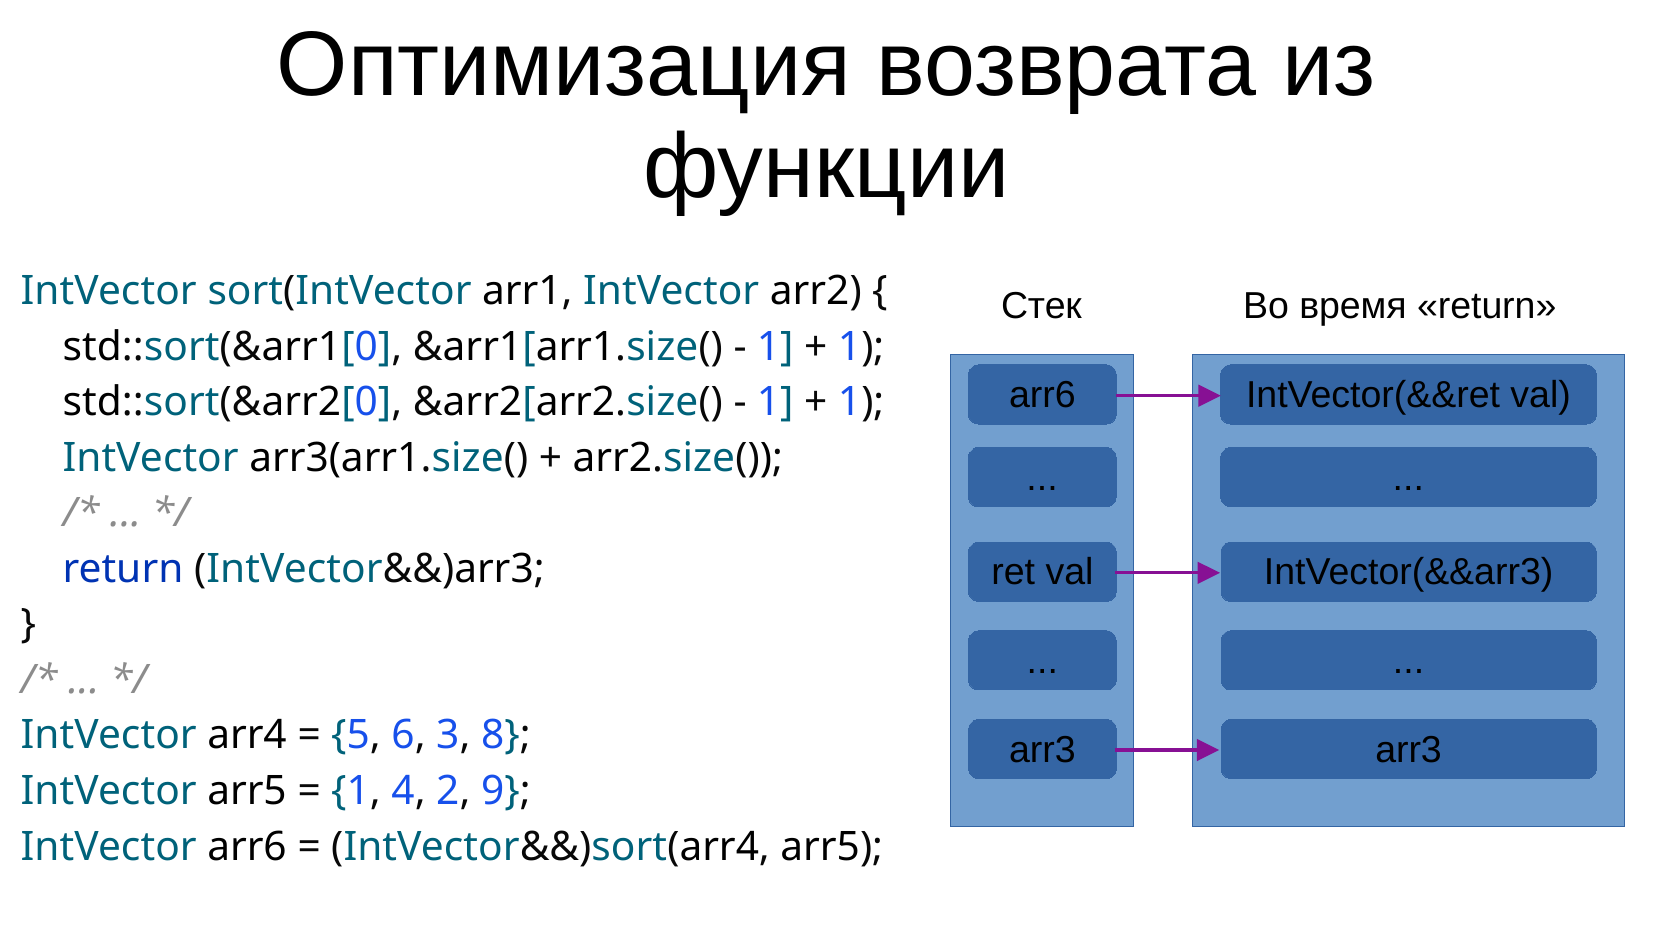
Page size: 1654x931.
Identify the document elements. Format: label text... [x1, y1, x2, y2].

title Оптимизация возврата из функции [82, 12, 1571, 218]
text_box IntVector(&&arr3) [1221, 542, 1597, 602]
text_box IntVector(&&ret val) [1220, 364, 1597, 425]
text_box ... [968, 447, 1117, 507]
text_box Стек [986, 277, 1098, 335]
text_box ... [1220, 447, 1597, 507]
text_box arr3 [968, 719, 1117, 779]
text_box ret val [968, 542, 1117, 602]
text_box [950, 354, 1134, 827]
text_box [1192, 354, 1625, 827]
text_box Во время «return» [1228, 277, 1573, 335]
text_box arr6 [968, 364, 1117, 425]
text_box arr3 [1221, 719, 1597, 779]
text_box ... [968, 630, 1117, 690]
text_box IntVector sort(IntVector arr1, IntVector arr2) { std::sort(&arr1[0], &arr1[arr1.size() - 1] + 1); std::sort(&arr2[0], &arr2[arr2.size() - 1] + 1); IntVector arr3(arr1.size() + arr2.size()); /* ... */ return (IntVector&&)arr3; } /* ... */ IntVector arr4 = {5, 6, 3, 8}; IntVector arr5 = {1, 4, 2, 9}; IntVector arr6 = (IntVector&&)sort(arr4, arr5); [5, 253, 904, 880]
text_box ... [1221, 630, 1597, 690]
